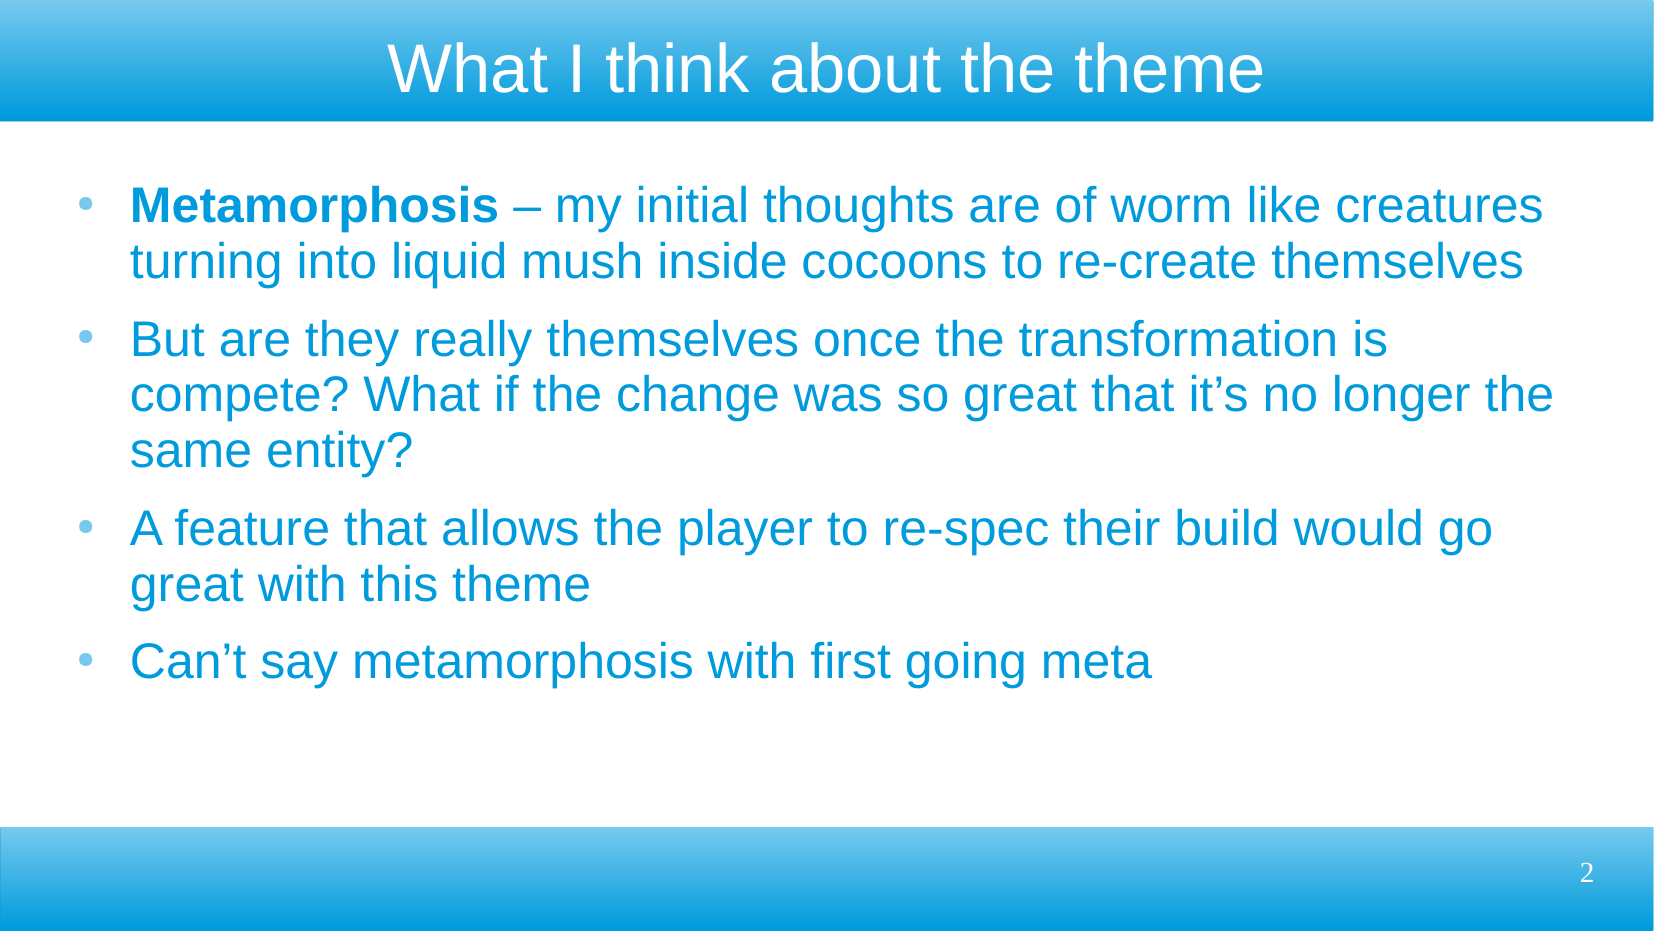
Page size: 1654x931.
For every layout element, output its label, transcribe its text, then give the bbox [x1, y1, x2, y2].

title What I think about the theme [59, 29, 1595, 108]
list Metamorphosis – my initial thoughts are of worm like creatures turning into liquid mush inside cocoons to re-create themselves But are they really themselves once the transformation is compete? What if the change was so great that it’s no longer the same entity? A feature that allows the player to re-spec their build would go great with this theme Can’t say metamorphosis with first going meta [59, 177, 1595, 768]
